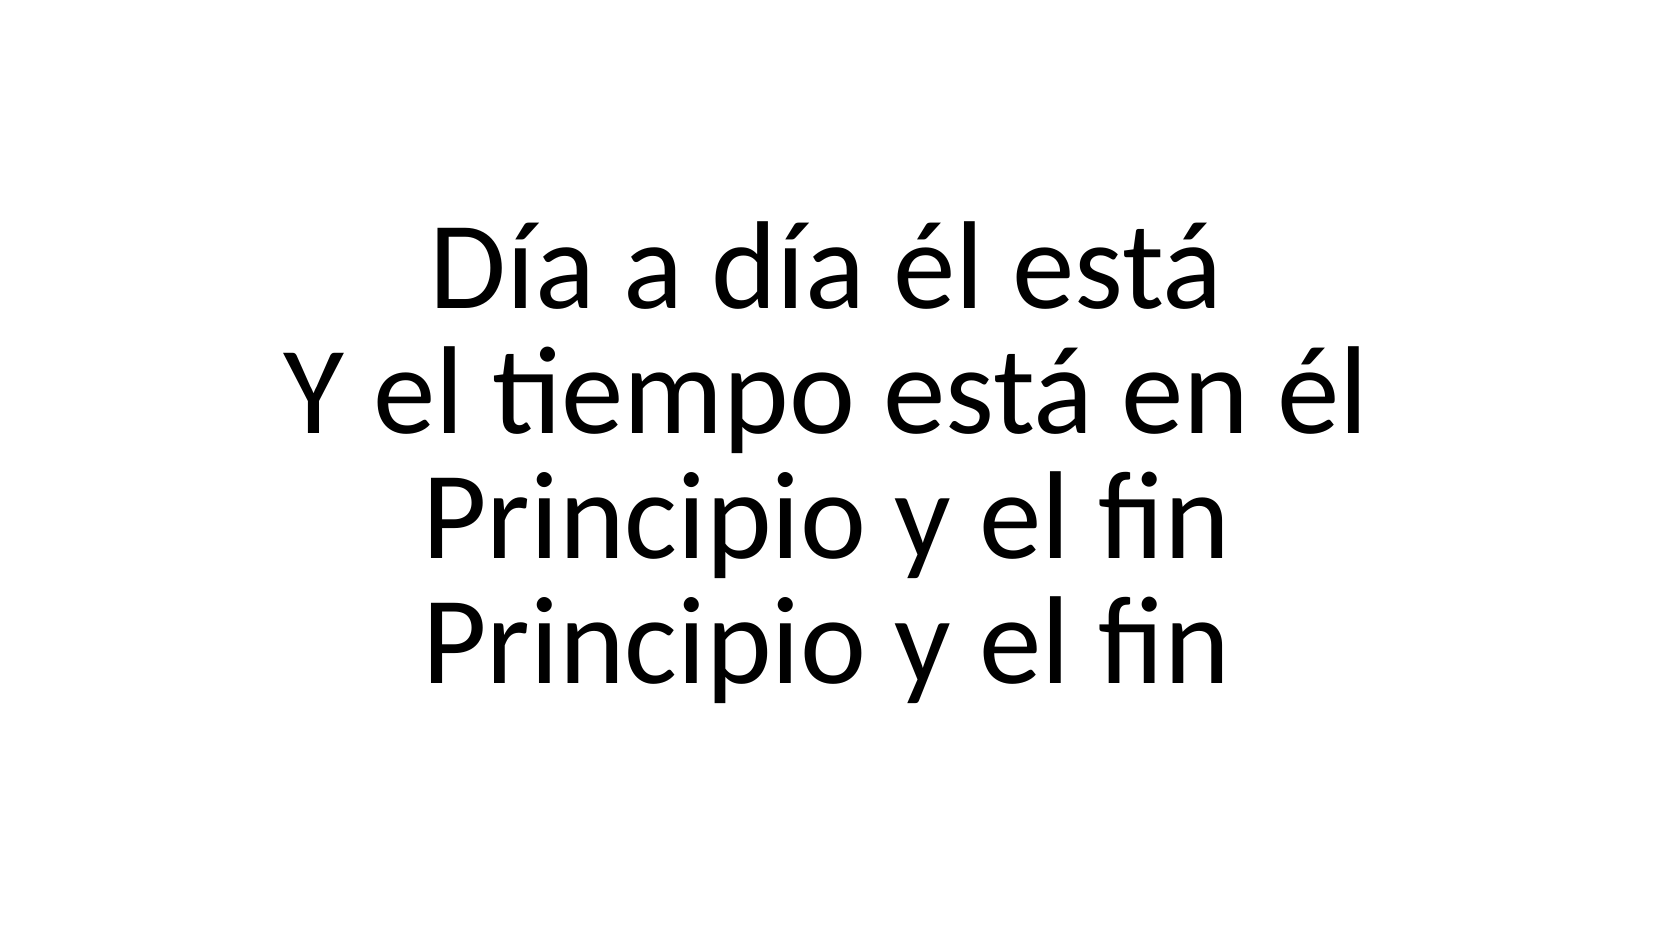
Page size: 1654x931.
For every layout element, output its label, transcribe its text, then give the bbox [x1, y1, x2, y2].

title Día a día él está Y el tiempo está en él Principio y el fin Principio y el fin [0, 0, 1654, 931]
